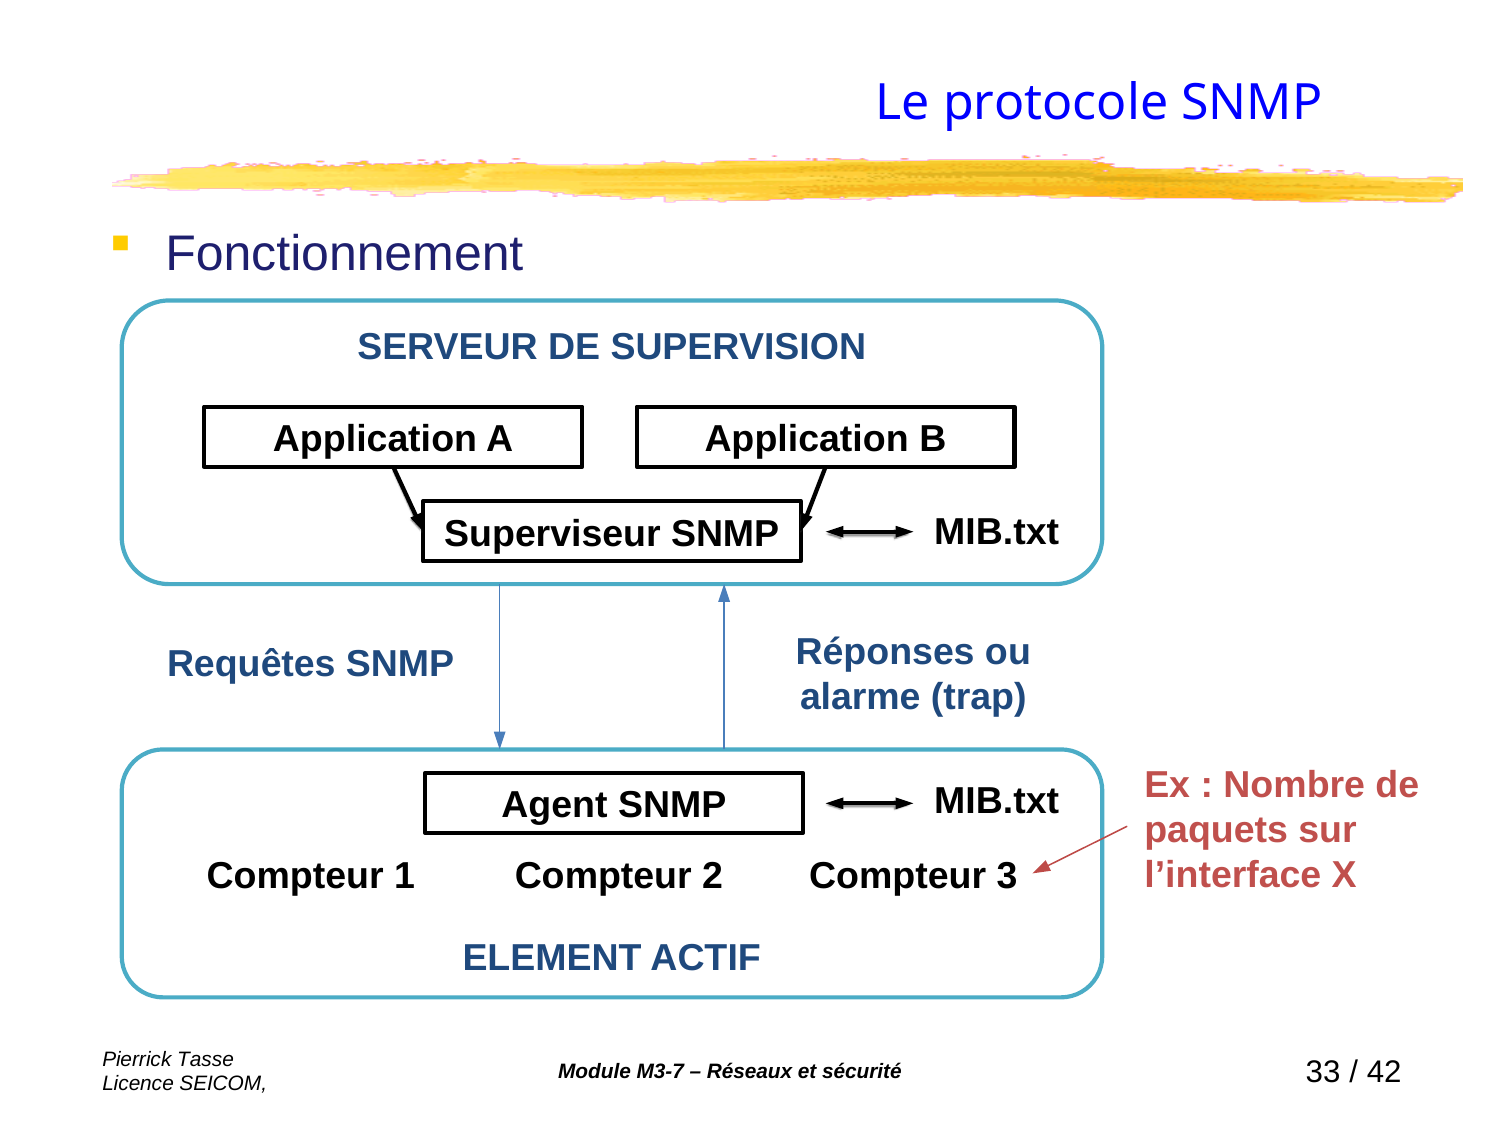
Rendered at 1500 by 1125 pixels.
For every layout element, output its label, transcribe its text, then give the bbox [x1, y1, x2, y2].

text_box Superviseur SNMP [423, 501, 801, 561]
list Fonctionnement [94, 212, 1406, 1004]
text_box ELEMENT ACTIF [121, 749, 1103, 998]
text_box Compteur 2 [500, 843, 738, 903]
text_box Agent SNMP [425, 773, 803, 833]
title Le protocole SNMP [62, 37, 1338, 138]
text_box MIB.txt [915, 500, 1079, 560]
text_box Compteur 1 [192, 843, 430, 903]
text_box MIB.txt [915, 769, 1079, 829]
text_box Application B [637, 407, 1015, 467]
text_box Application A [204, 407, 582, 467]
text_box SERVEUR DE SUPERVISION [121, 300, 1103, 585]
text_box Compteur 3 [794, 843, 1032, 903]
text_box Ex : Nombre de paquets sur l’interface X [1129, 753, 1500, 903]
picture [112, 149, 1463, 213]
text_box Réponses ou alarme (trap) [725, 619, 1102, 724]
text_box Requêtes SNMP [122, 631, 500, 691]
